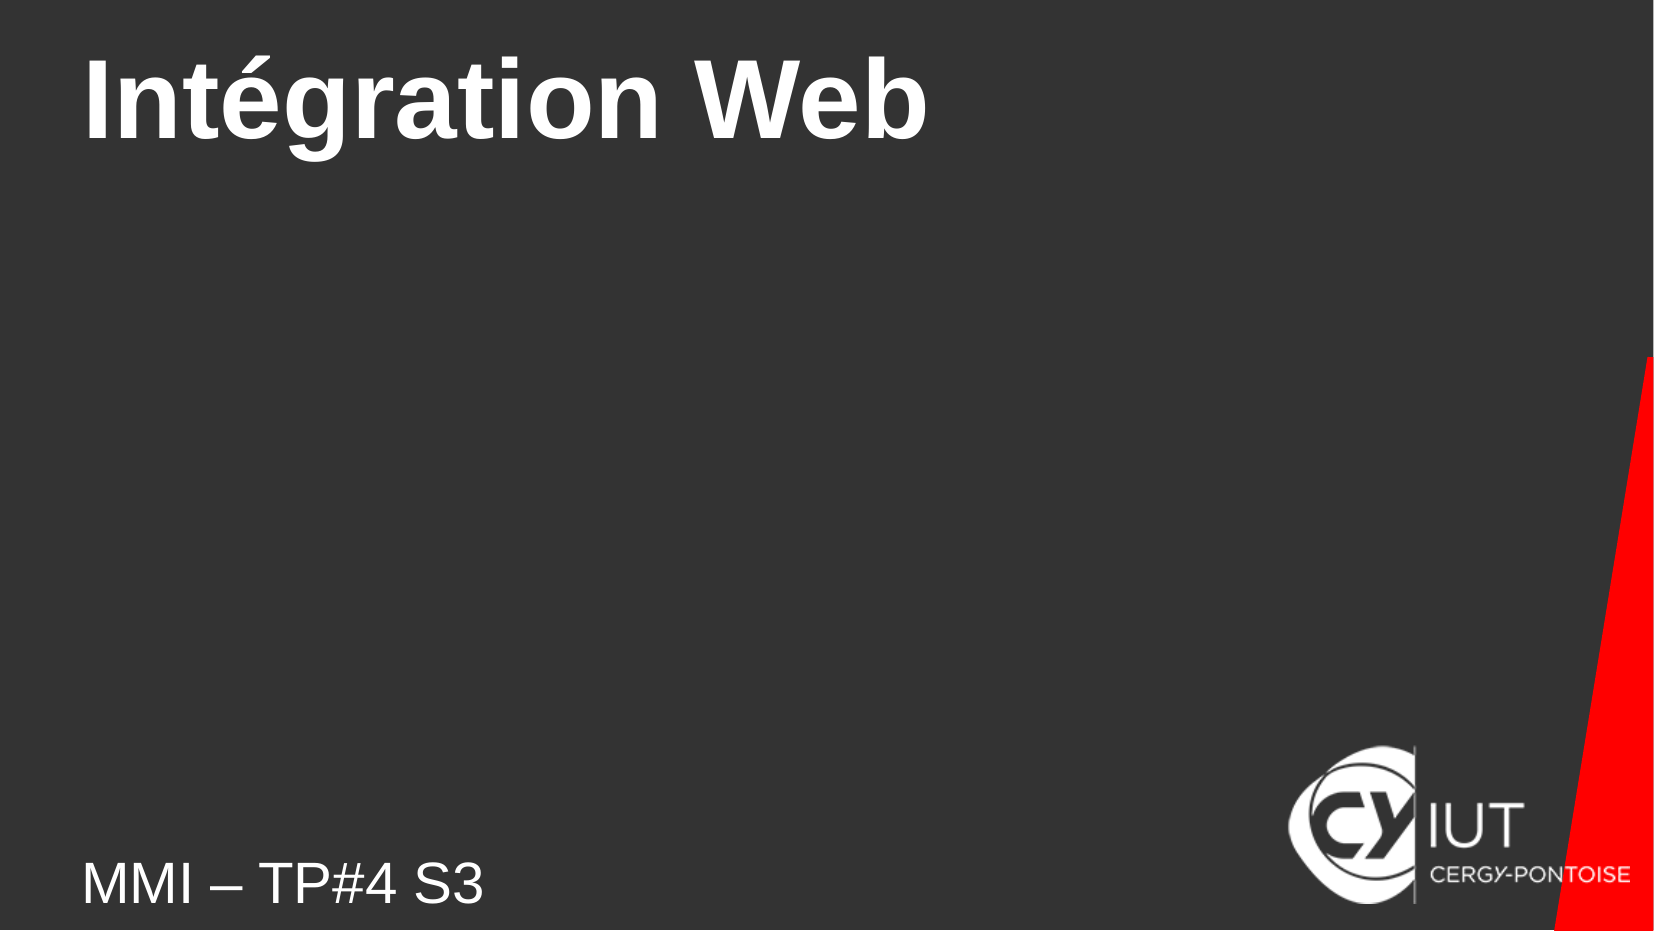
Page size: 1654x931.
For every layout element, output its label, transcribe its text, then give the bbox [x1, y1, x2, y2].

text_box [1554, 356, 1654, 931]
title MMI – TP#4 S3 [81, 805, 1205, 931]
picture [1284, 744, 1630, 904]
title Intégration Web [82, 36, 1571, 226]
